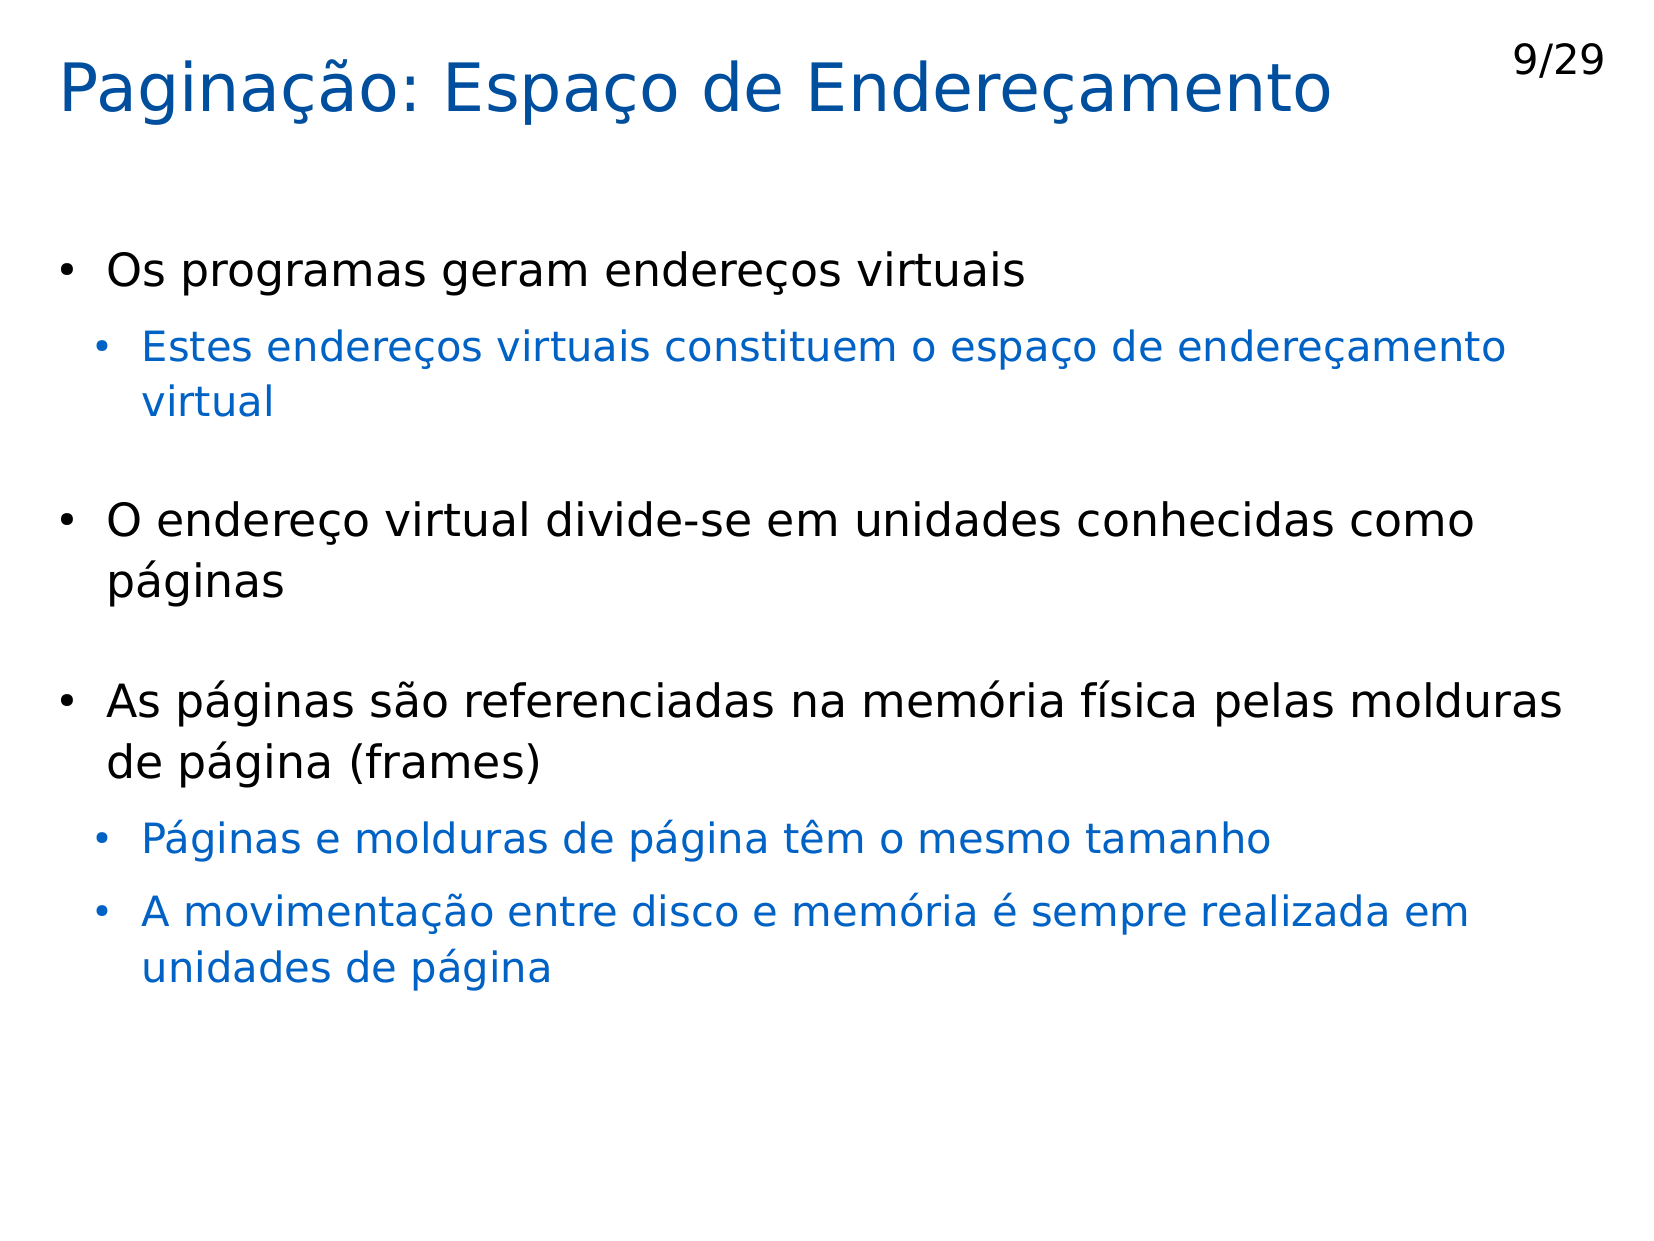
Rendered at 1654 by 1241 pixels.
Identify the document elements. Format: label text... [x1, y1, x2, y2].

list Os programas geram endereços virtuais Estes endereços virtuais constituem o espaço de endereçamento virtual O endereço virtual divide-se em unidades conhecidas como páginas As páginas são referenciadas na memória física pelas molduras de página (frames) Páginas e molduras de página têm o mesmo tamanho A movimentação entre disco e memória é sempre realizada em unidades de página [59, 236, 1595, 1211]
title Paginação: Espaço de Endereçamento [59, 29, 1506, 148]
